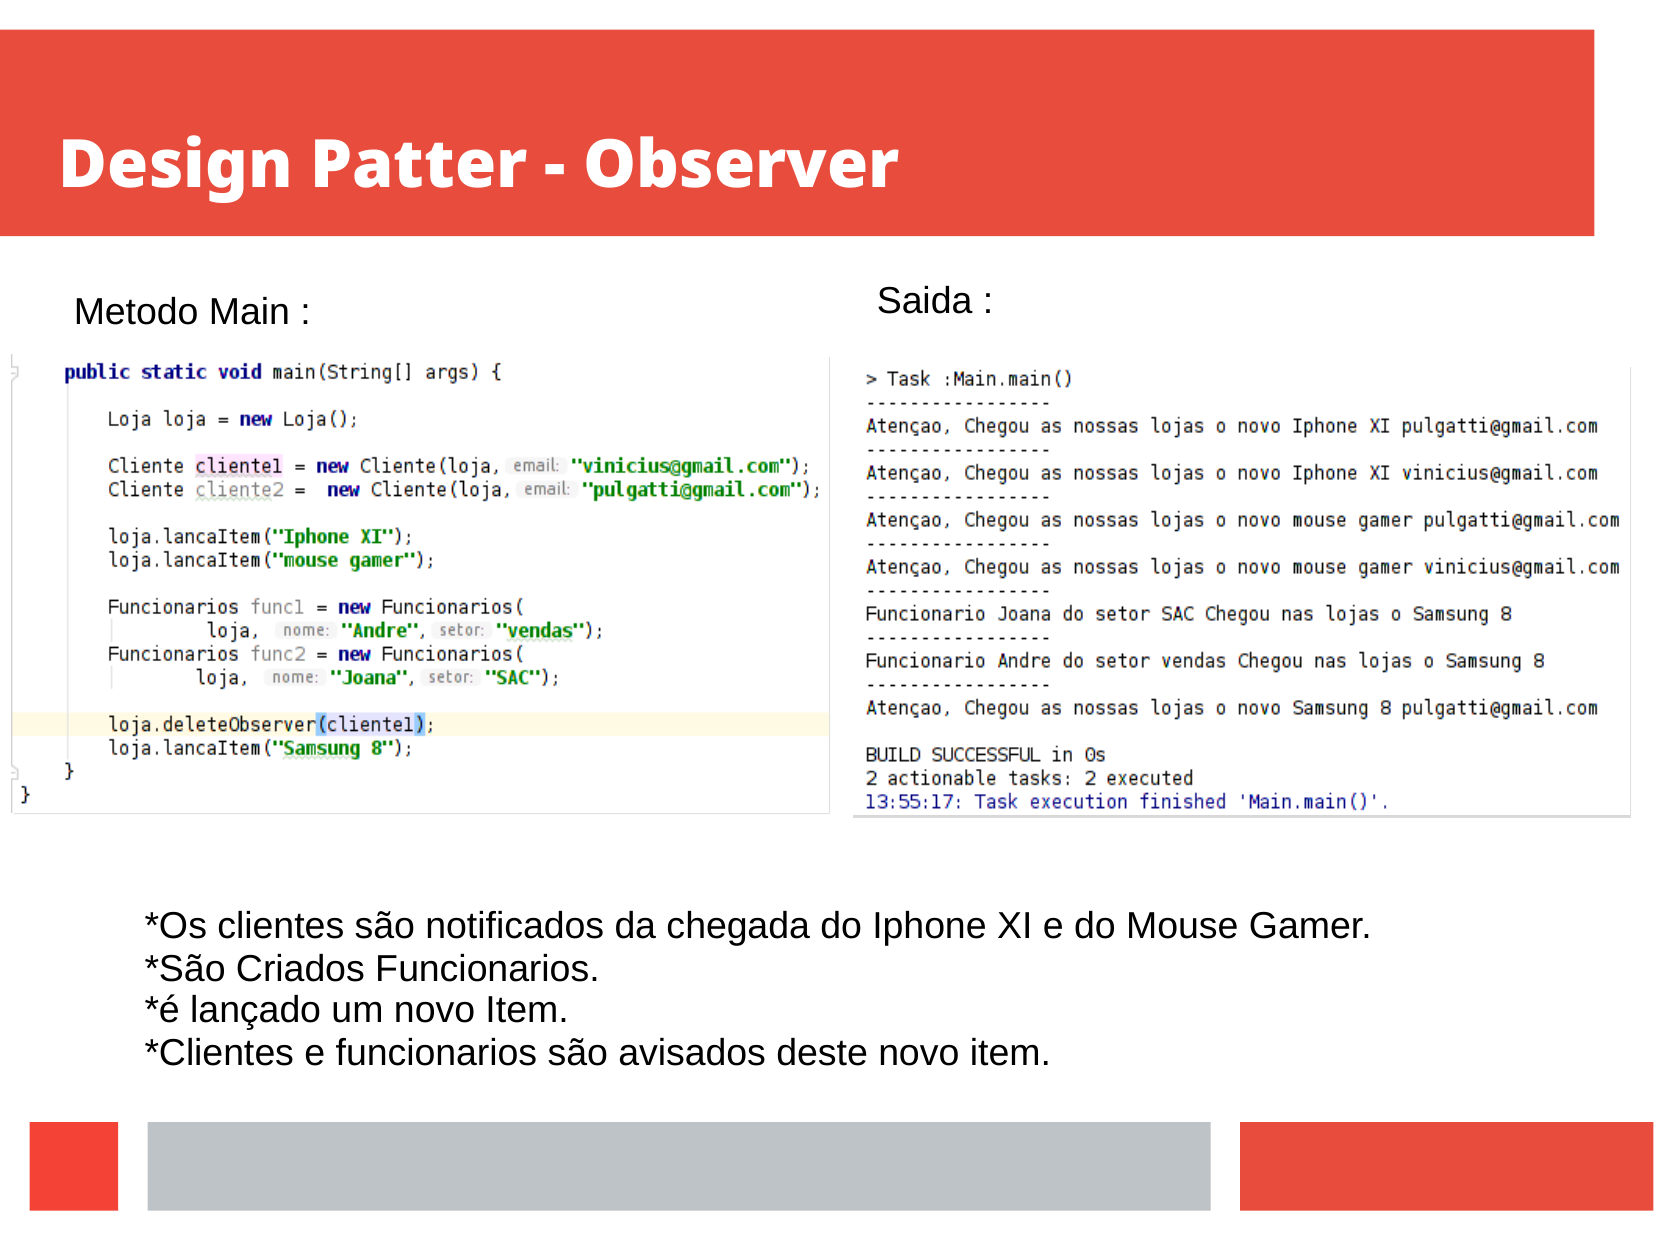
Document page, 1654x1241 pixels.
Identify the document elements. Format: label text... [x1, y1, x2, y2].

text_box Saida : [862, 271, 1009, 329]
text_box Metodo Main : [59, 283, 326, 341]
list [59, 324, 1565, 1093]
picture [850, 364, 1630, 815]
picture [11, 354, 829, 813]
text_box *Os clientes são notificados da chegada do Iphone XI e do Mouse Gamer. *São Criados Funcionarios. *é lançado um novo Item. *Clientes e funcionarios são avisados deste novo item. [129, 897, 1388, 1081]
title Design Patter - Observer [59, 59, 1595, 207]
